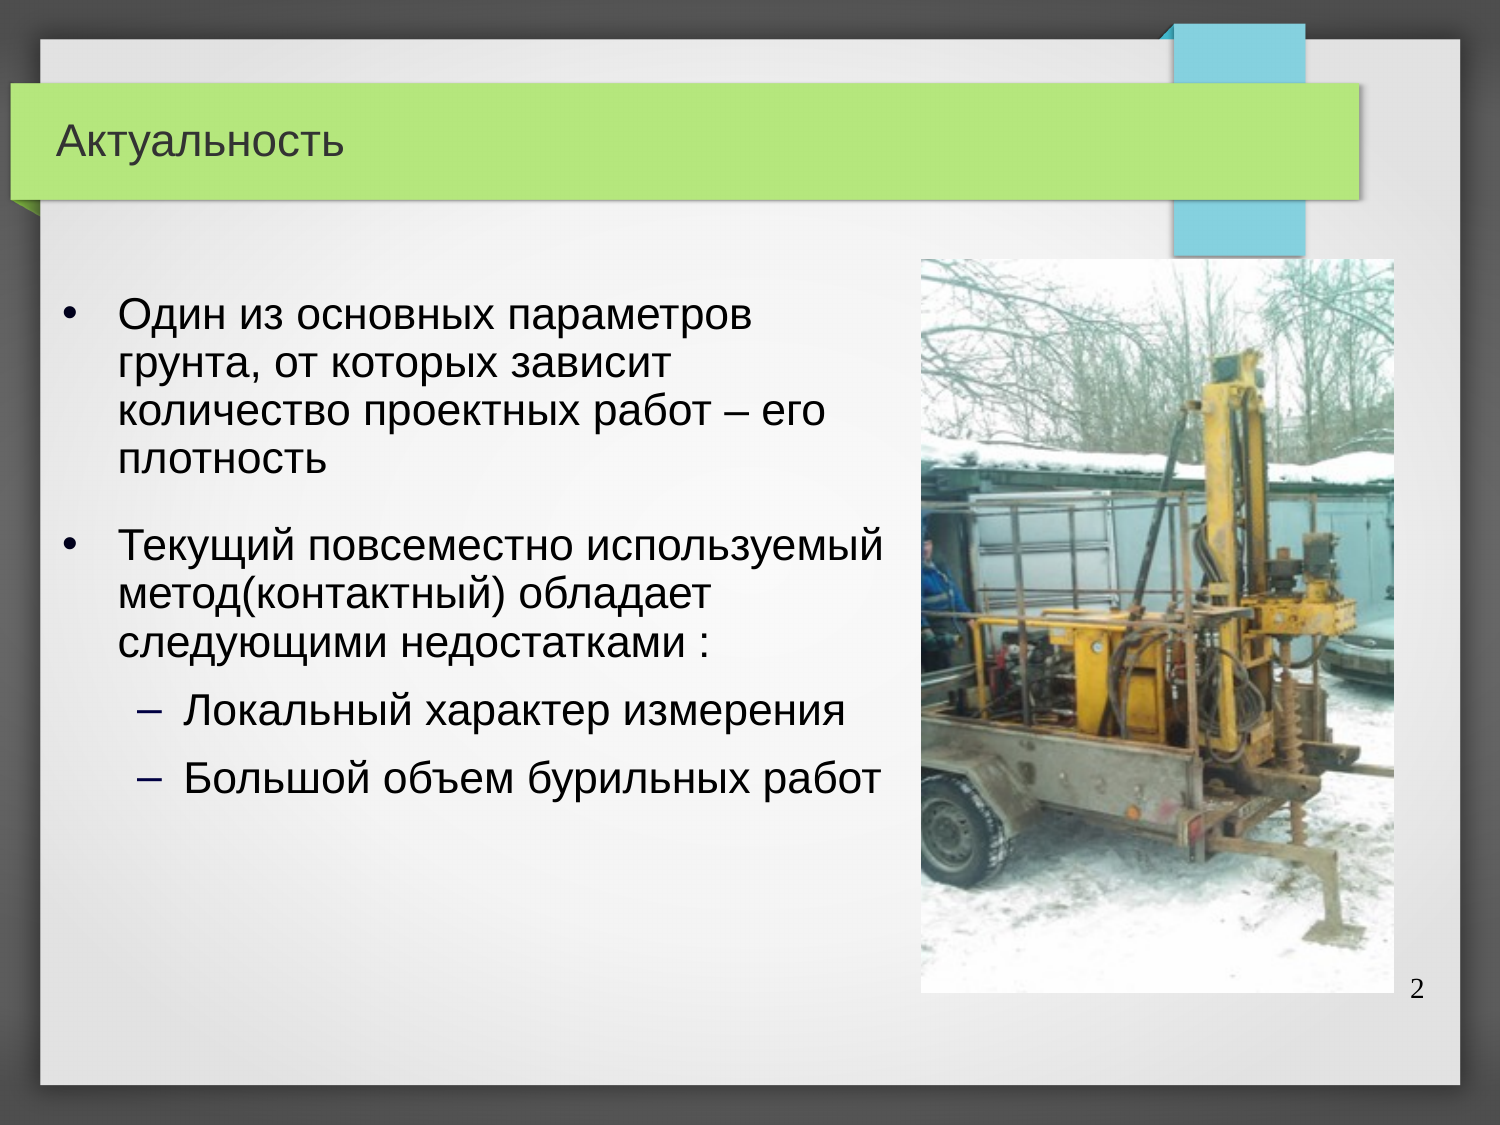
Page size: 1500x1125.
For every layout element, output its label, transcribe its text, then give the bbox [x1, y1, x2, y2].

picture [0, 0, 1500, 1125]
list Один из основных параметров грунта, от которых зависит количество проектных работ – его плотность Текущий повсеместно используемый метод(контактный) обладает следующими недостатками : Локальный характер измерения Большой объем бурильных работ [47, 283, 910, 1069]
title Актуальность [41, 82, 1471, 195]
